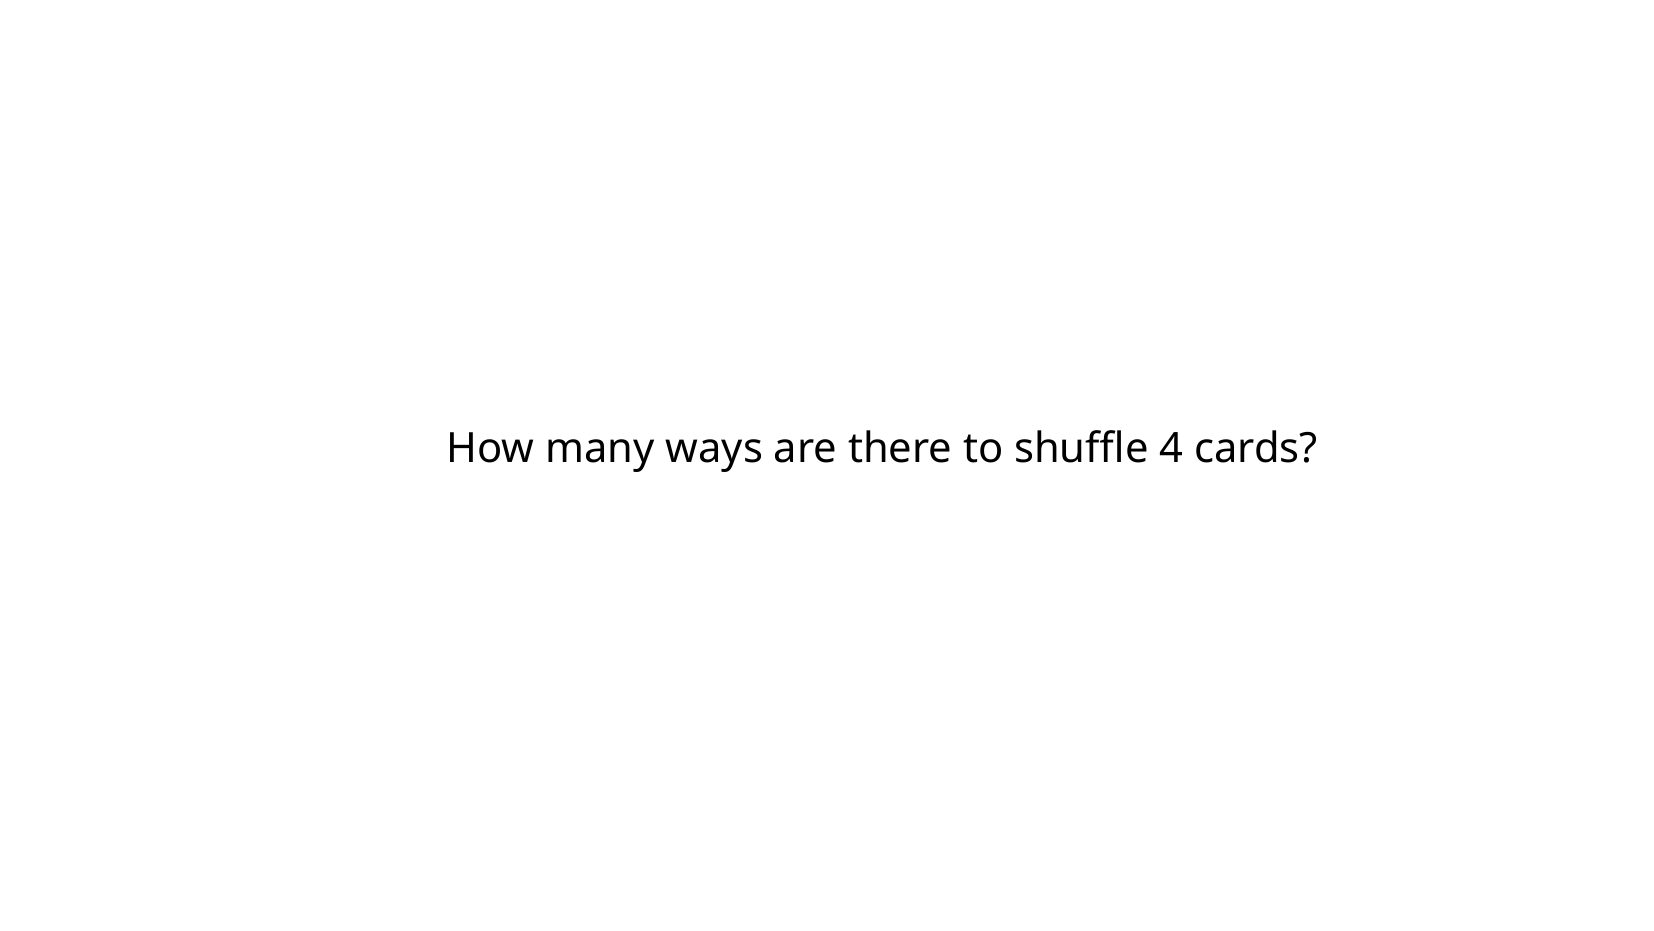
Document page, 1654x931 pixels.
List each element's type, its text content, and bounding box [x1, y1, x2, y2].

text_box How many ways are there to shuffle 4 cards? [431, 410, 1447, 485]
